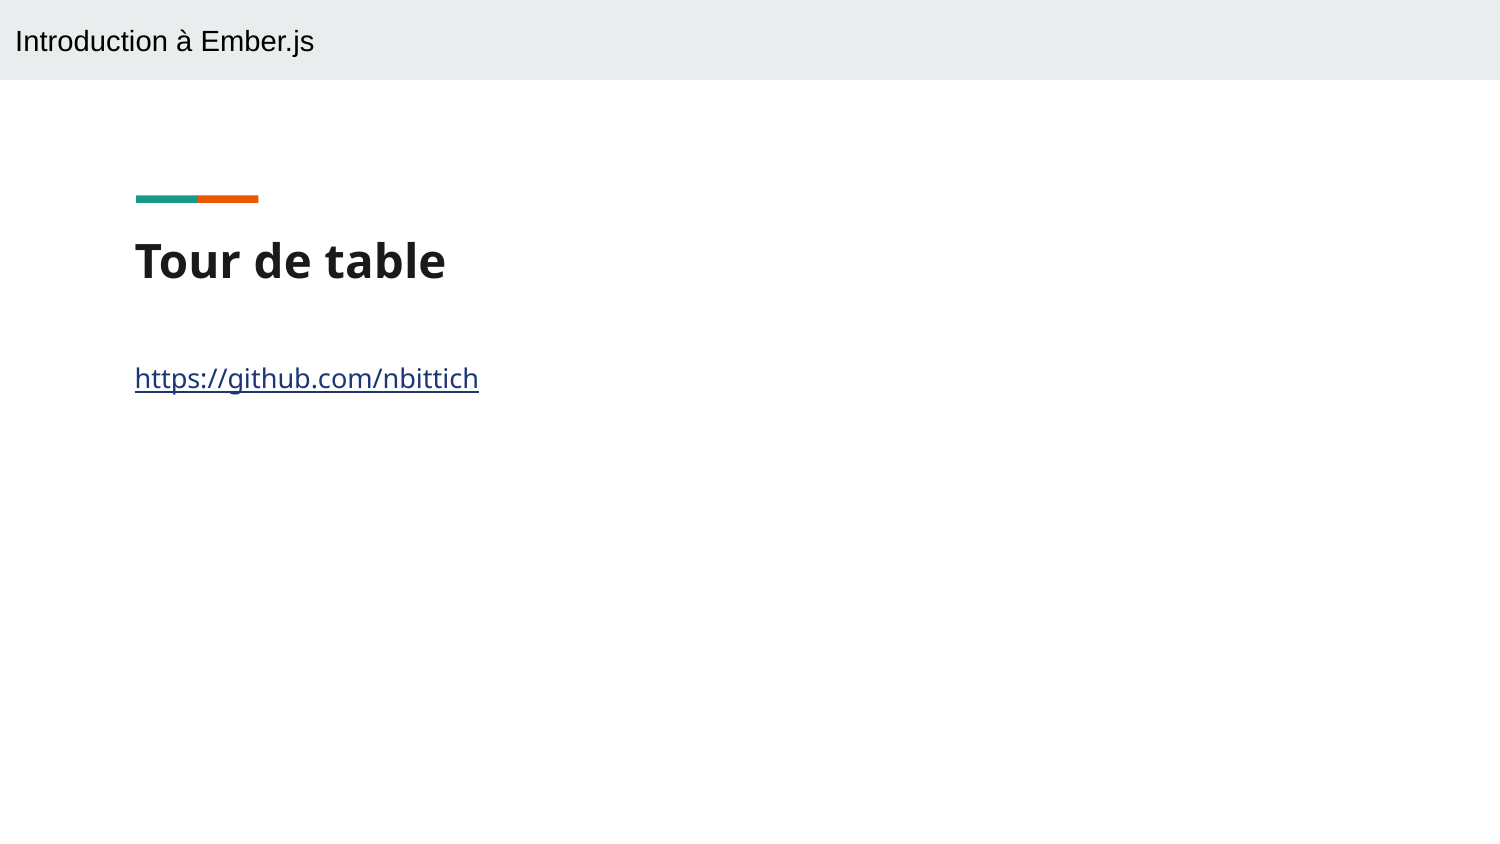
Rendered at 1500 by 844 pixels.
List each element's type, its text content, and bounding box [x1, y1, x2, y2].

title Tour de table [119, 216, 1381, 305]
list https://github.com/nbittich [119, 341, 1381, 712]
